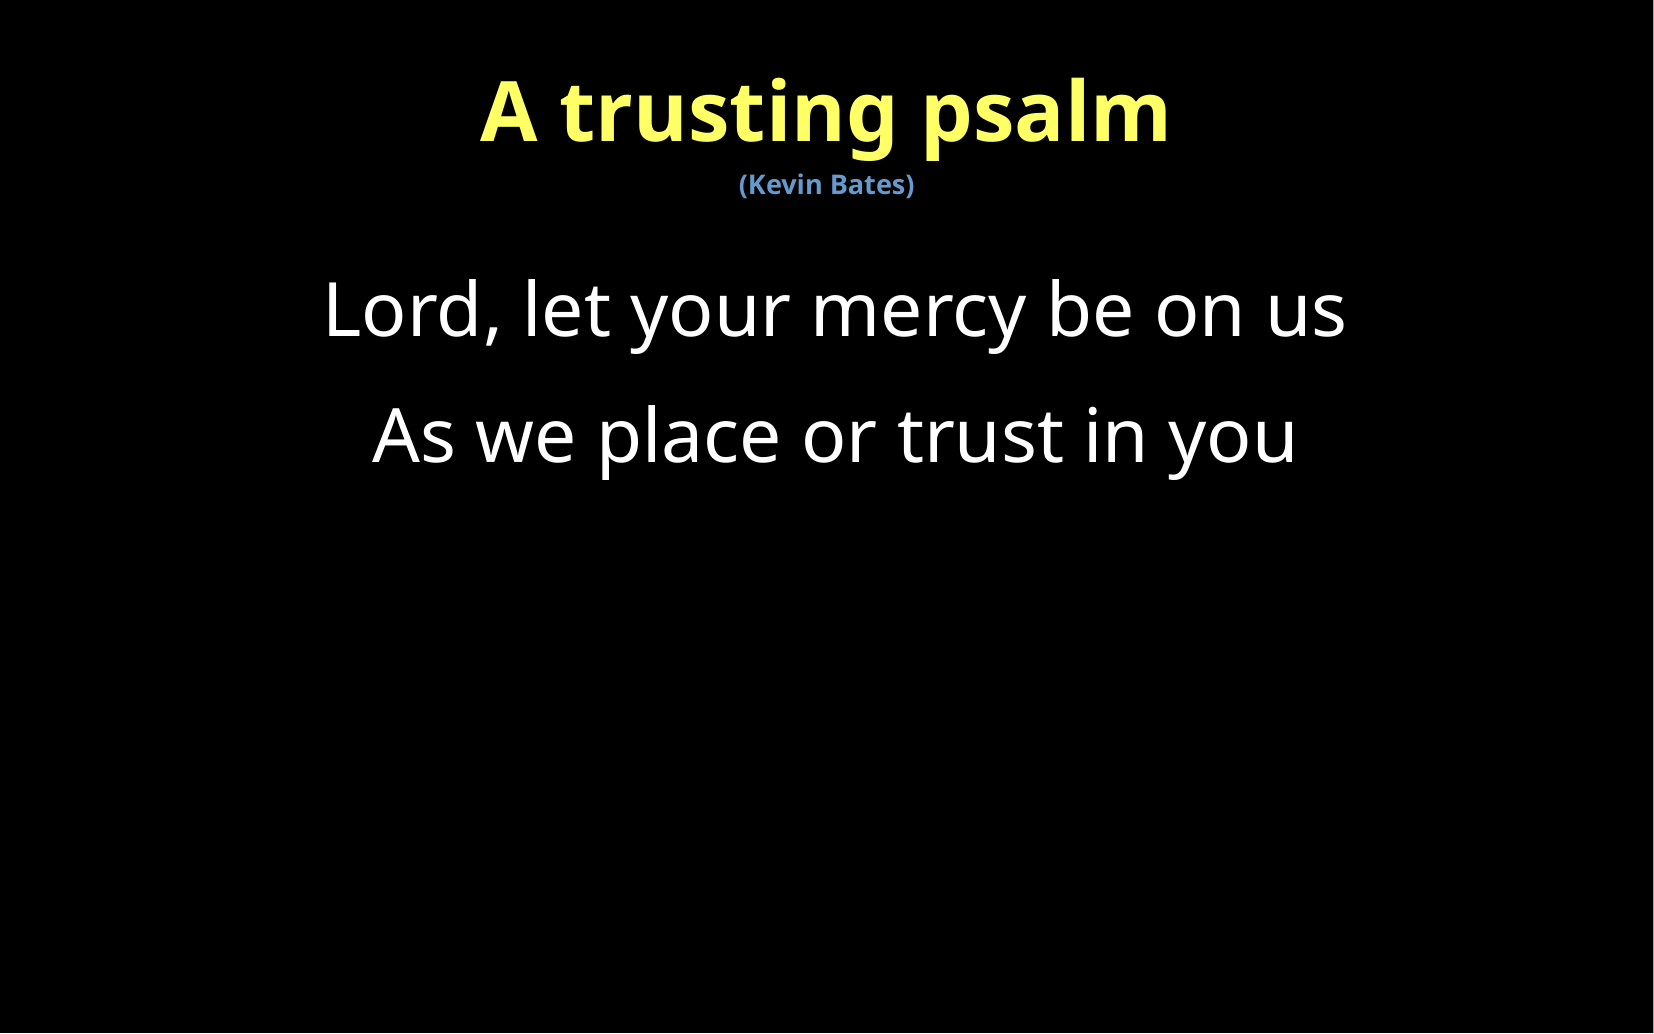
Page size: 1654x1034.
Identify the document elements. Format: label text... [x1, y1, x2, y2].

list Lord, let your mercy be on us As we place or trust in you [0, 255, 1654, 1034]
title A trusting psalm (Kevin Bates) [0, 41, 1654, 214]
